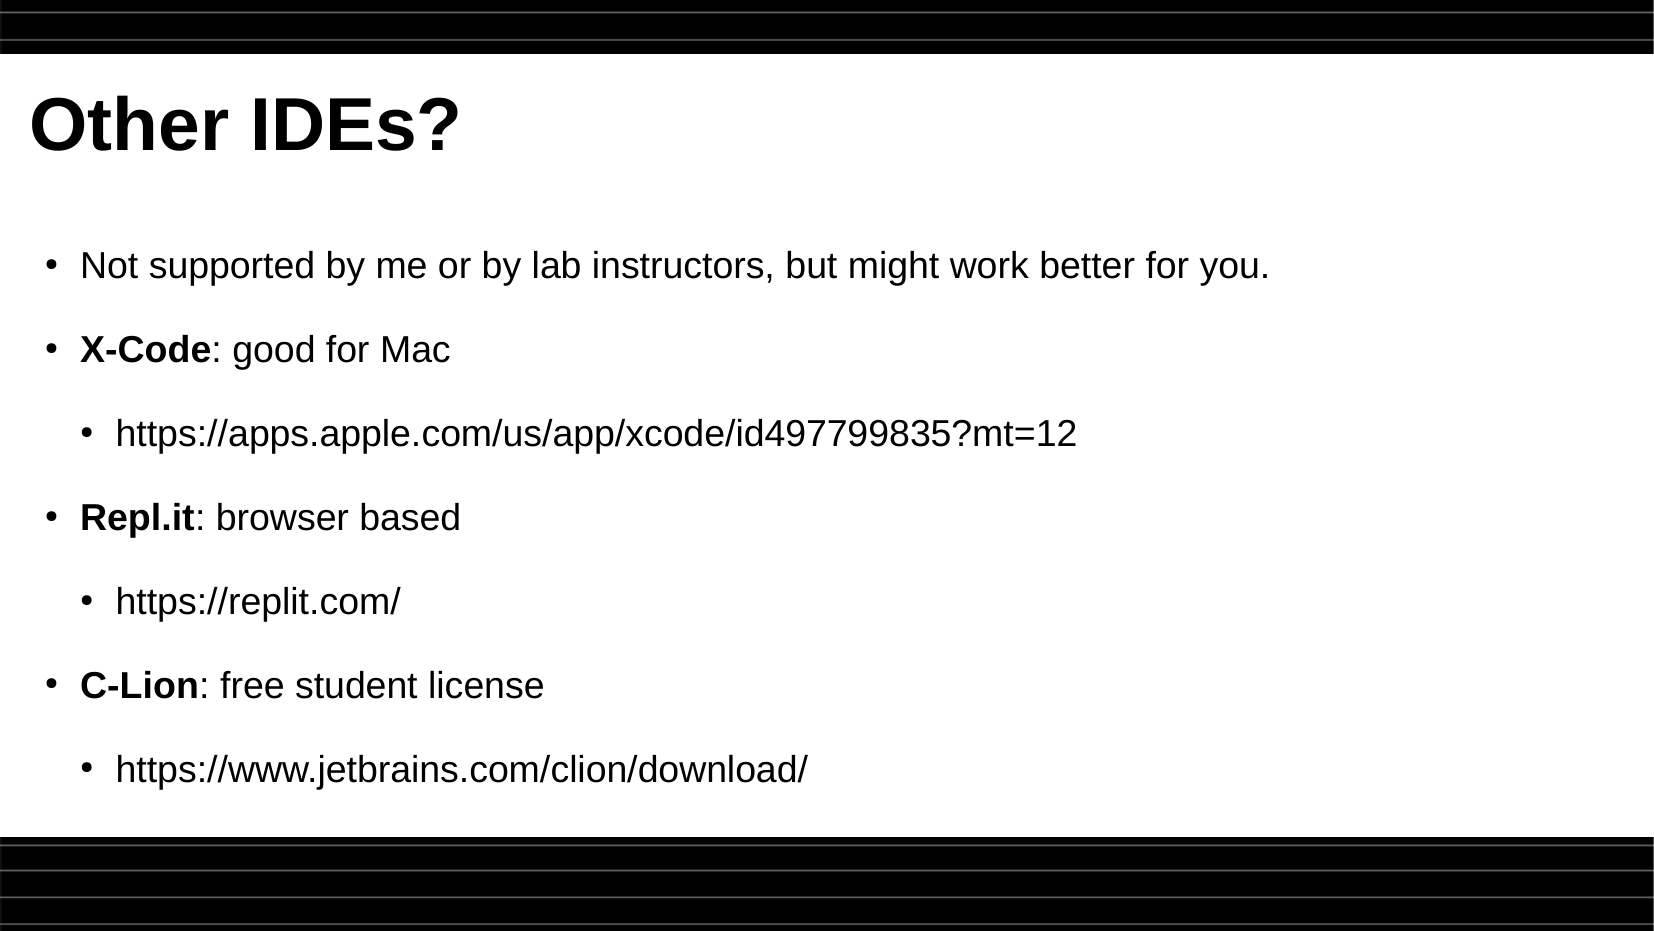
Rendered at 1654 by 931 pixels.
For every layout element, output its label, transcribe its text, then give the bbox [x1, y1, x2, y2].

text_box Not supported by me or by lab instructors, but might work better for you. X-Code: good for Mac https://apps.apple.com/us/app/xcode/id497799835?mt=12 Repl.it: browser based https://replit.com/ C-Lion: free student license https://www.jetbrains.com/clion/download/ [30, 195, 1606, 798]
picture [0, 0, 1654, 54]
text_box Other IDEs? [15, 75, 1591, 174]
picture [0, 837, 1654, 931]
